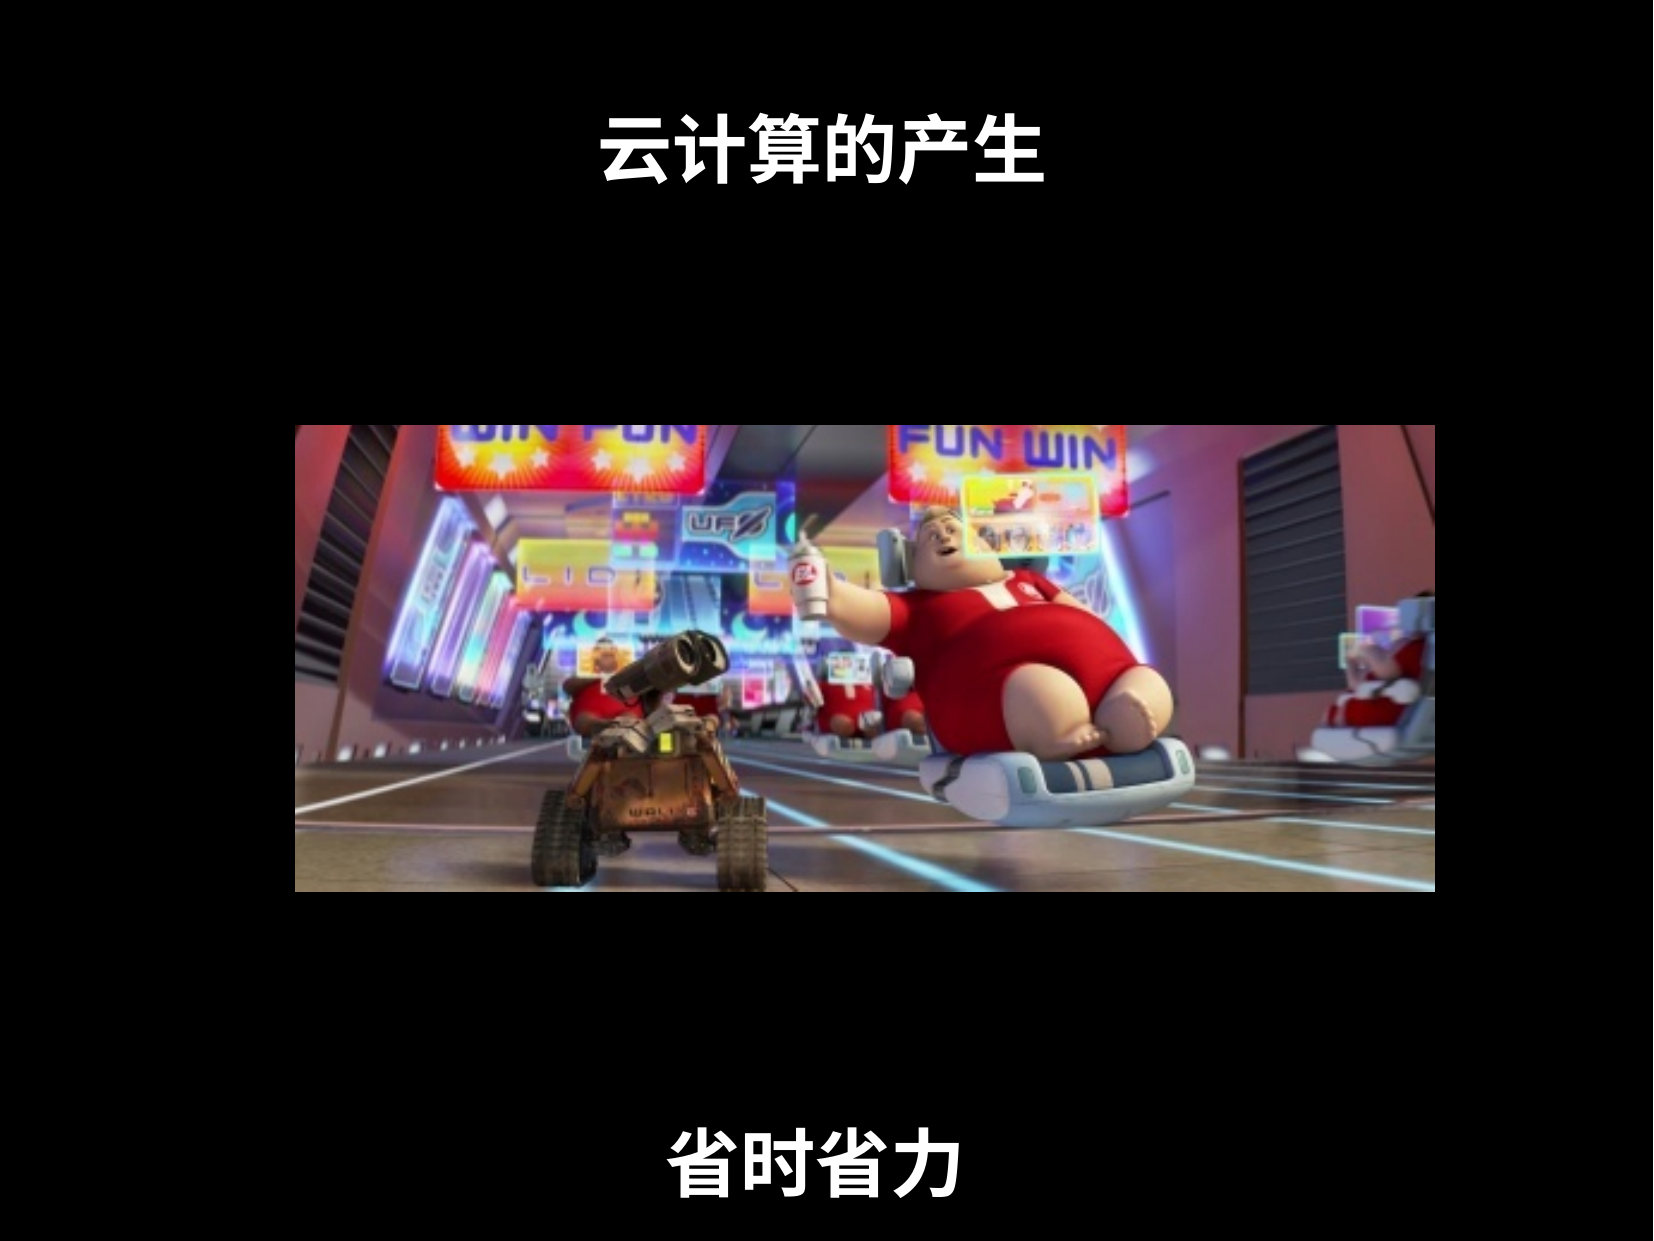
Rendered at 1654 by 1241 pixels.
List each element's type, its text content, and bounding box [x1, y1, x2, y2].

picture [295, 425, 1435, 892]
text_box 云计算的产生 [108, 82, 1536, 197]
text_box 省时省力 [102, 1096, 1530, 1211]
